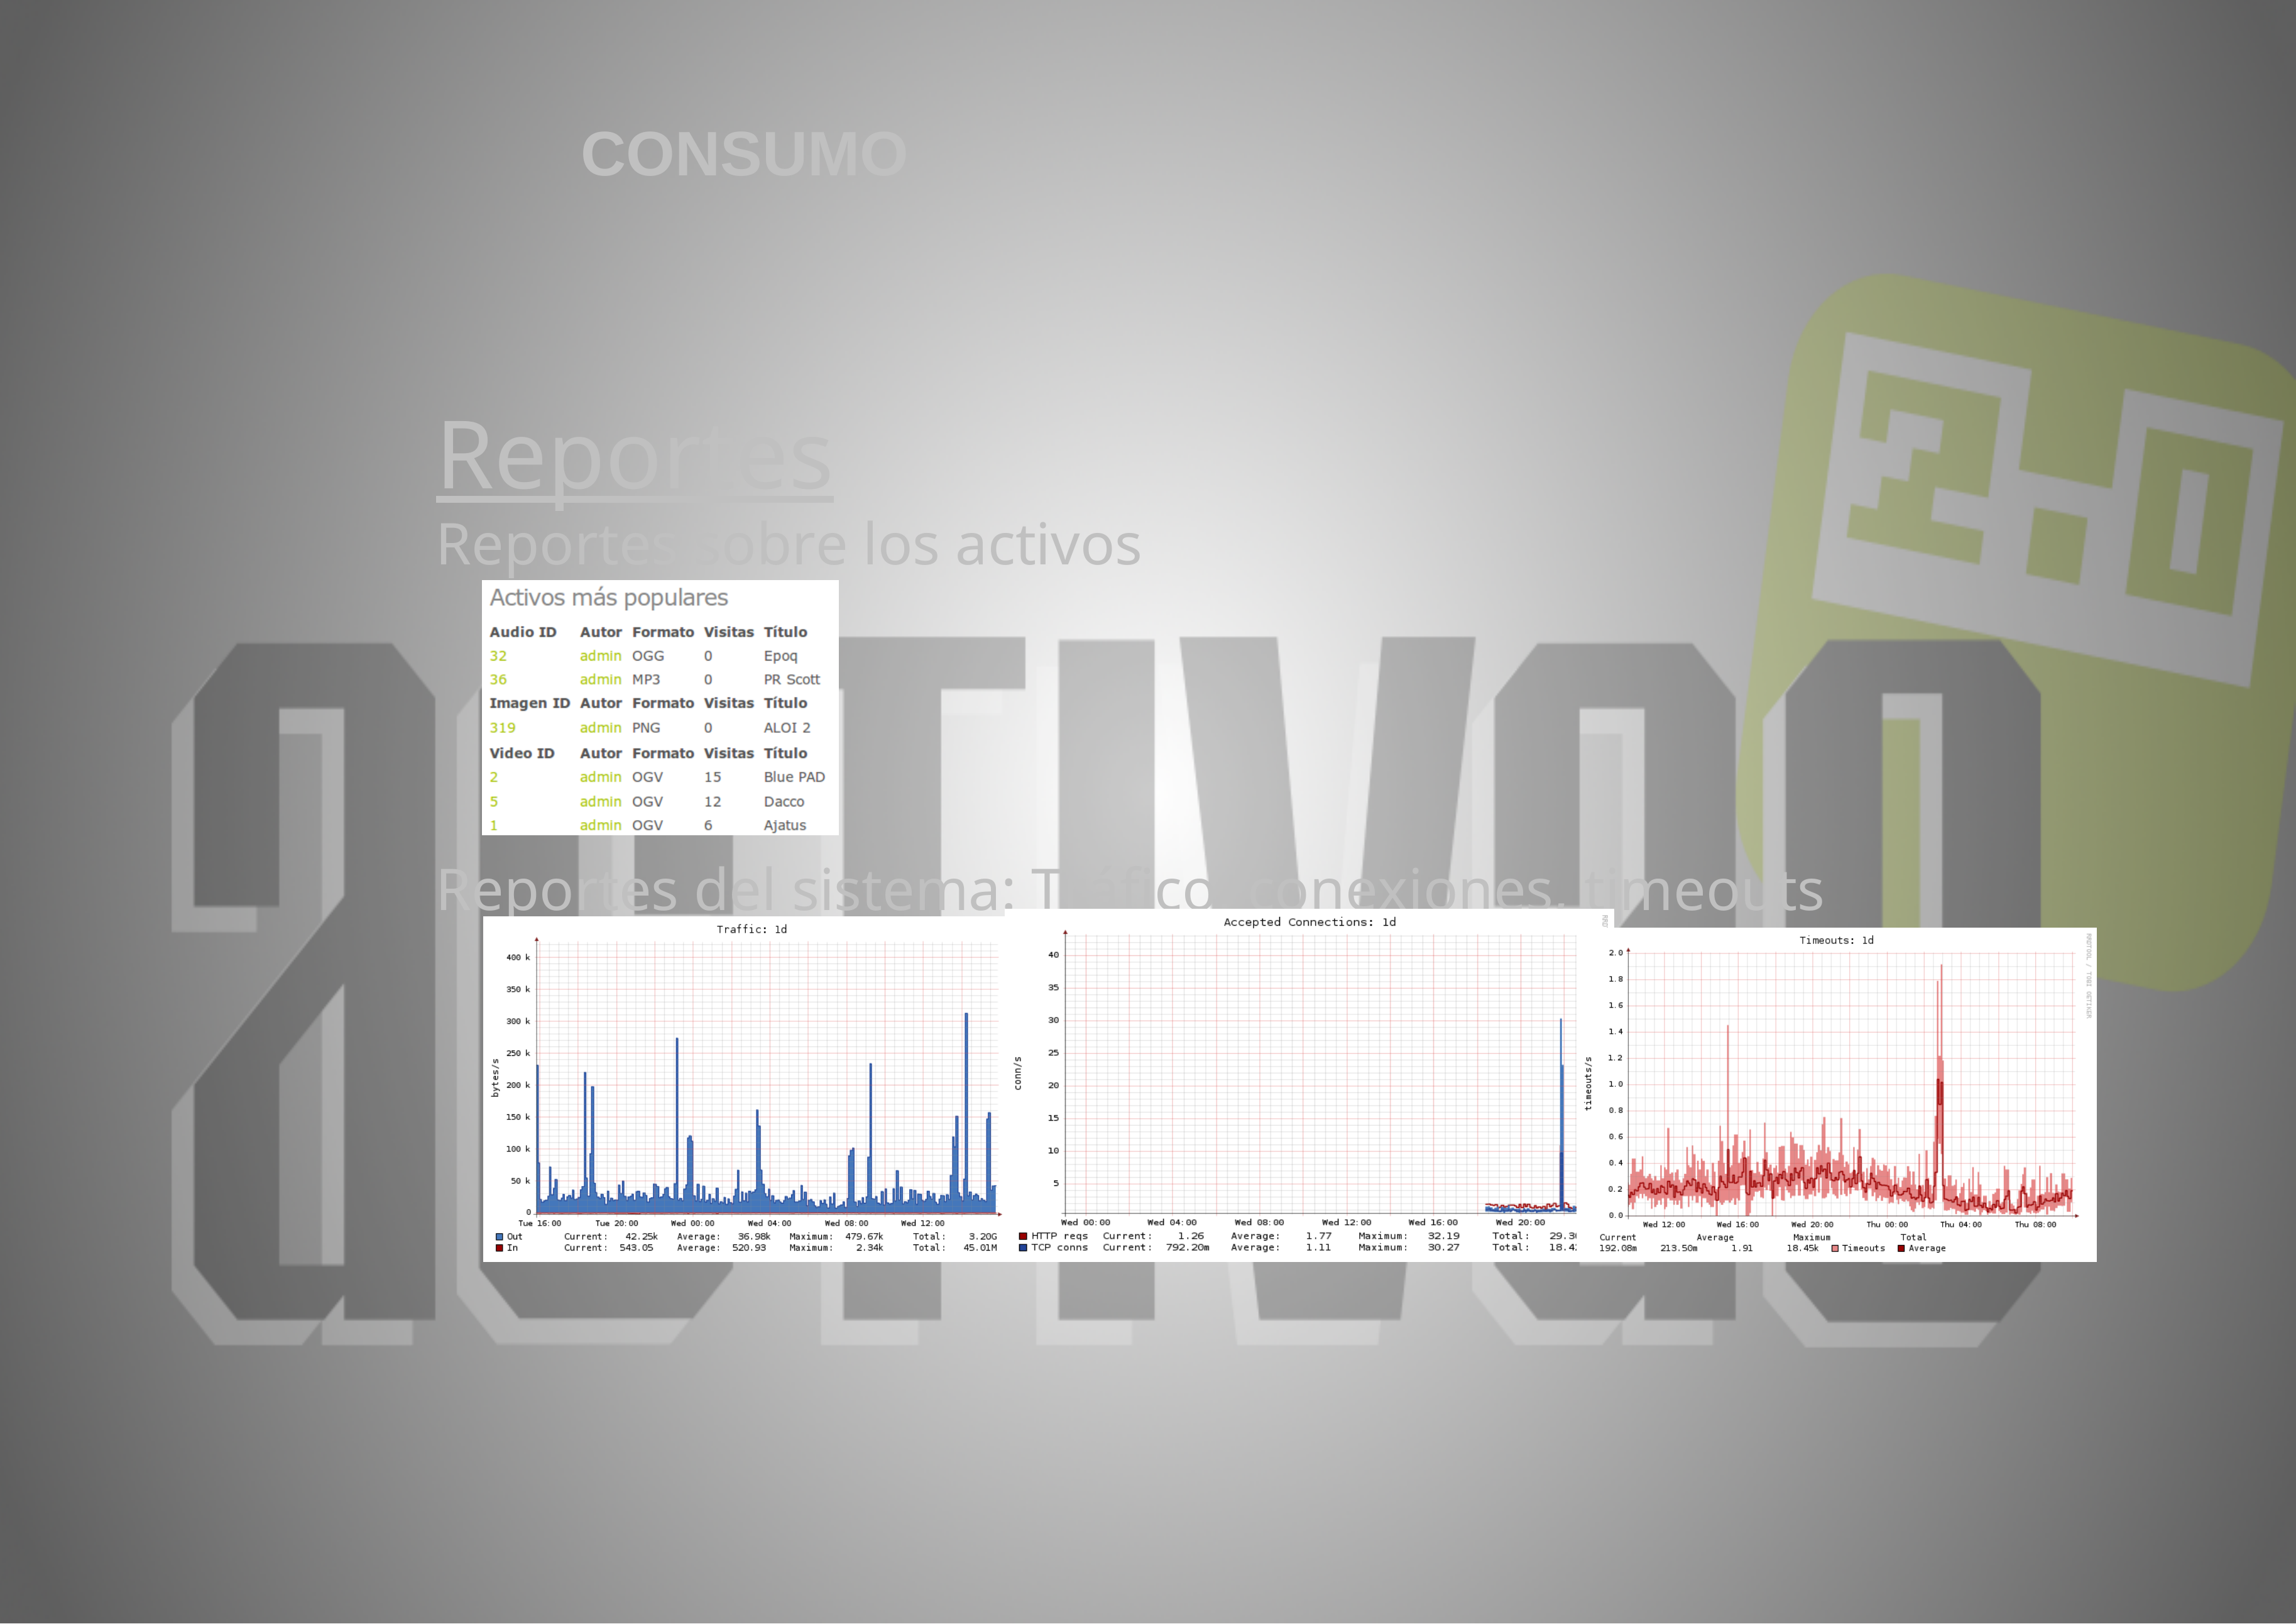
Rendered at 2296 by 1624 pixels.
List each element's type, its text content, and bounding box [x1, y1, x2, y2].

text_box Reportes Reportes sobre los activos Reportes del sistema: Tráfico, conexiones, timeouts [427, 390, 2004, 1281]
text_box CONSUMO [215, 112, 910, 189]
picture [0, 0, 2296, 1623]
